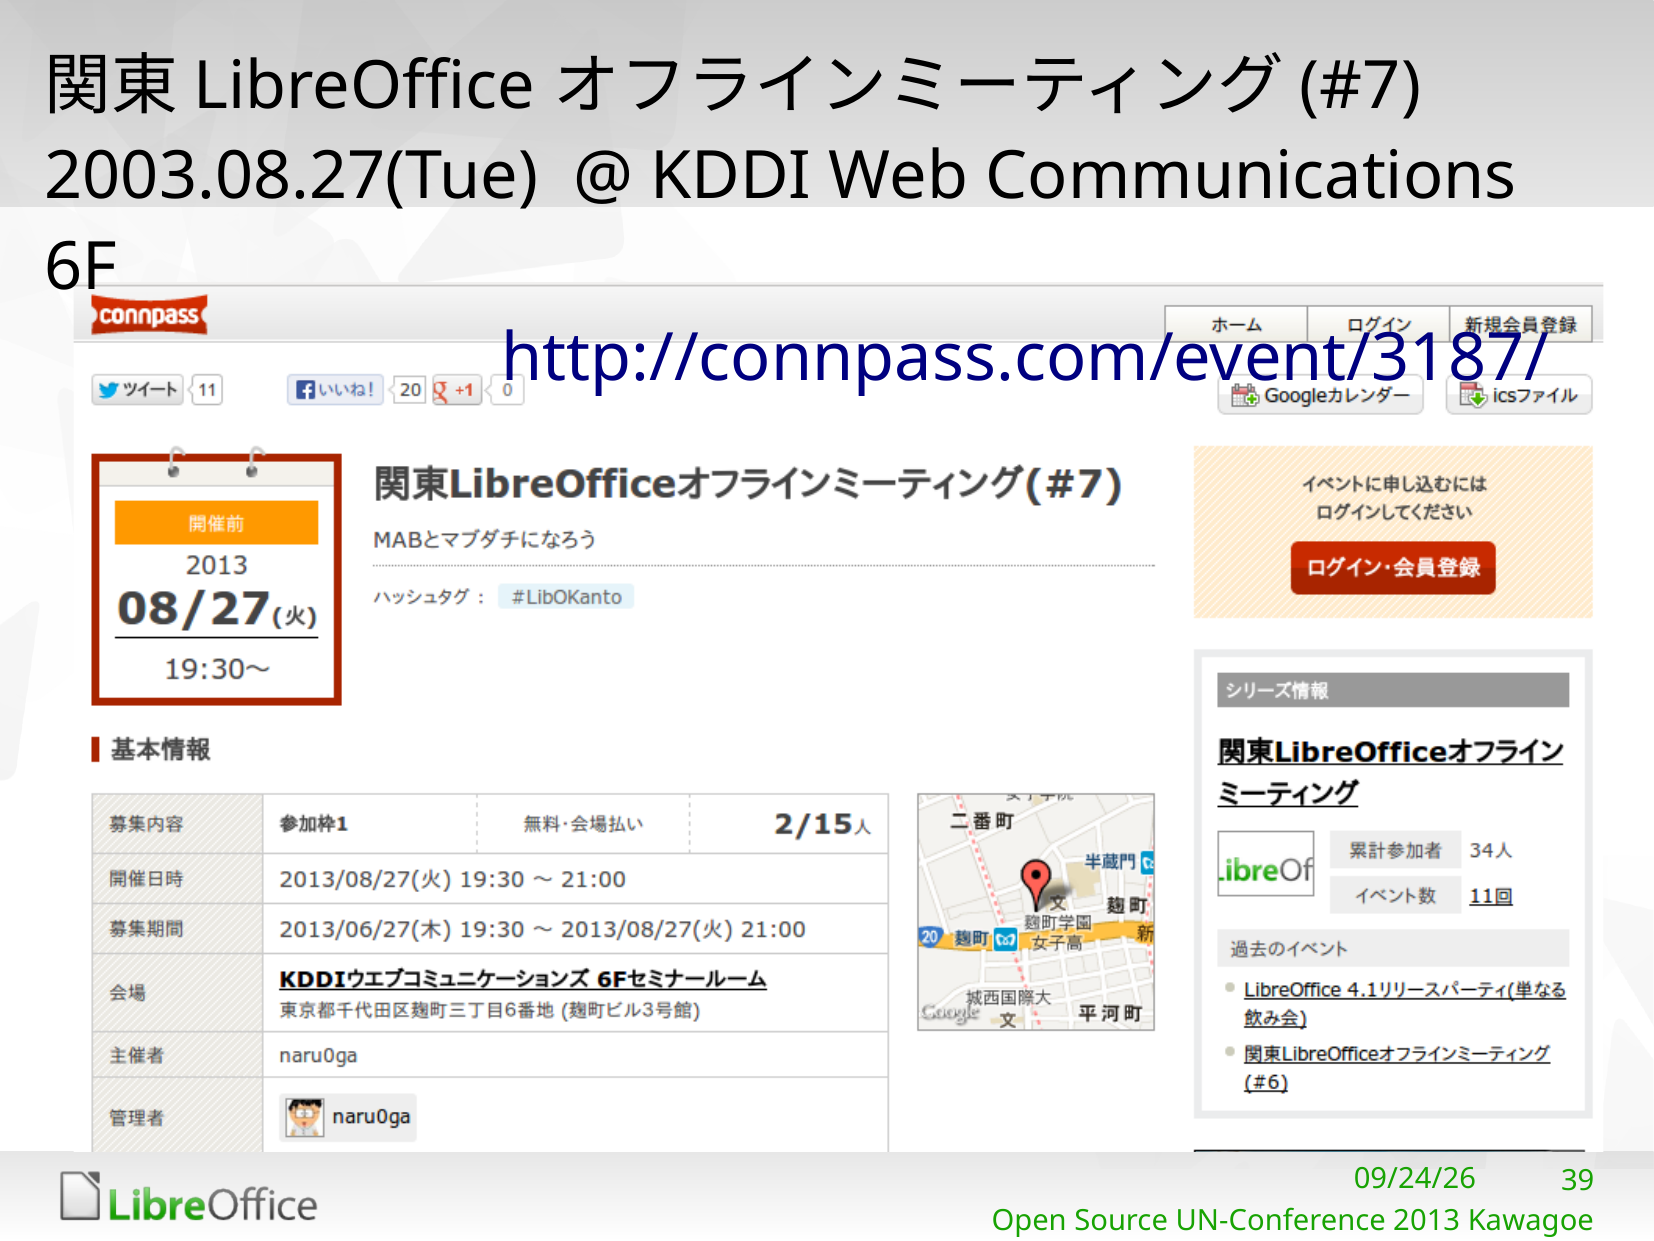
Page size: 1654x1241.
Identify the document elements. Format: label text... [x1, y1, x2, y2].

picture [0, 0, 1654, 1240]
text_box 関東LibreOfficeオフラインミーティング(#7) 2003.08.27(Tue) @ KDDI Web Communications 6F http://connpass.com/event/3187/ [29, 29, 1565, 297]
